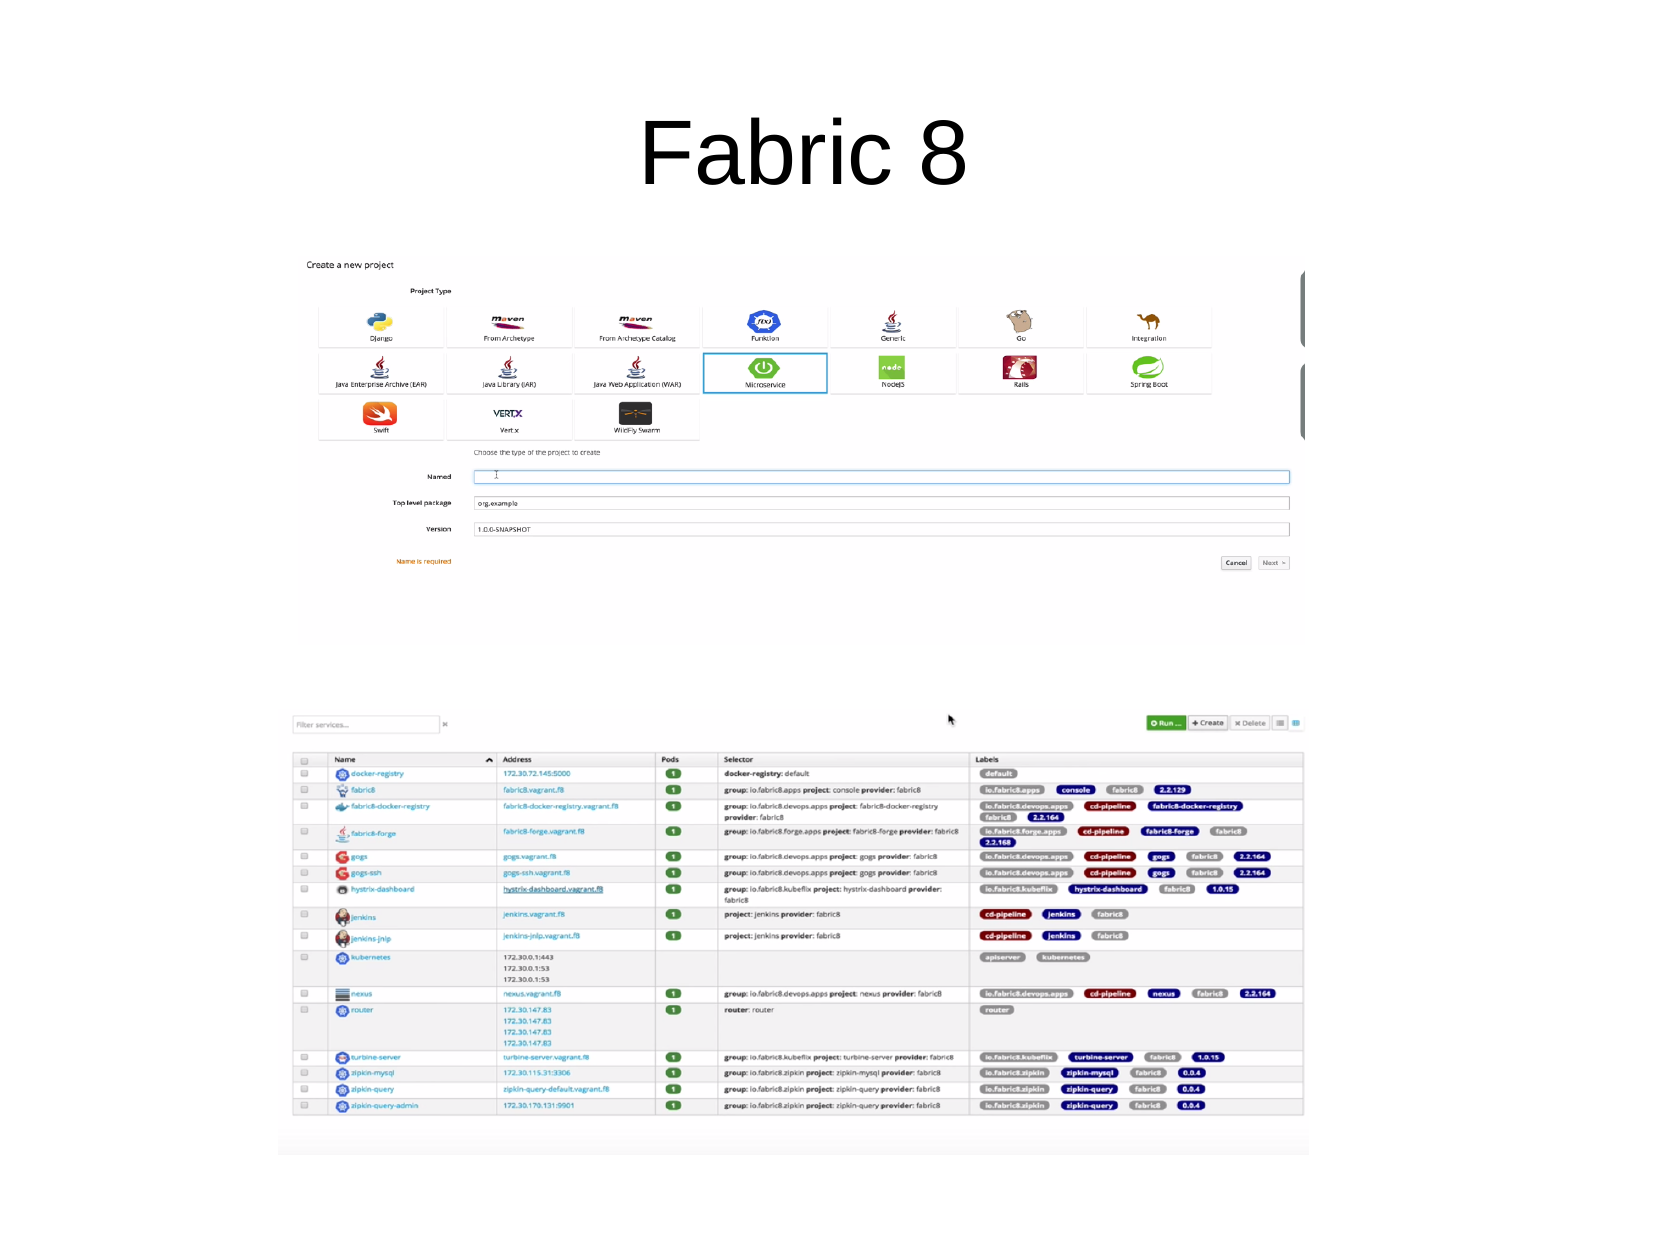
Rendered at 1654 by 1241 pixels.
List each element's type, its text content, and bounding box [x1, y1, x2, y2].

title Fabric 8 [82, 49, 1571, 257]
picture [298, 256, 1305, 646]
picture [278, 709, 1309, 1155]
